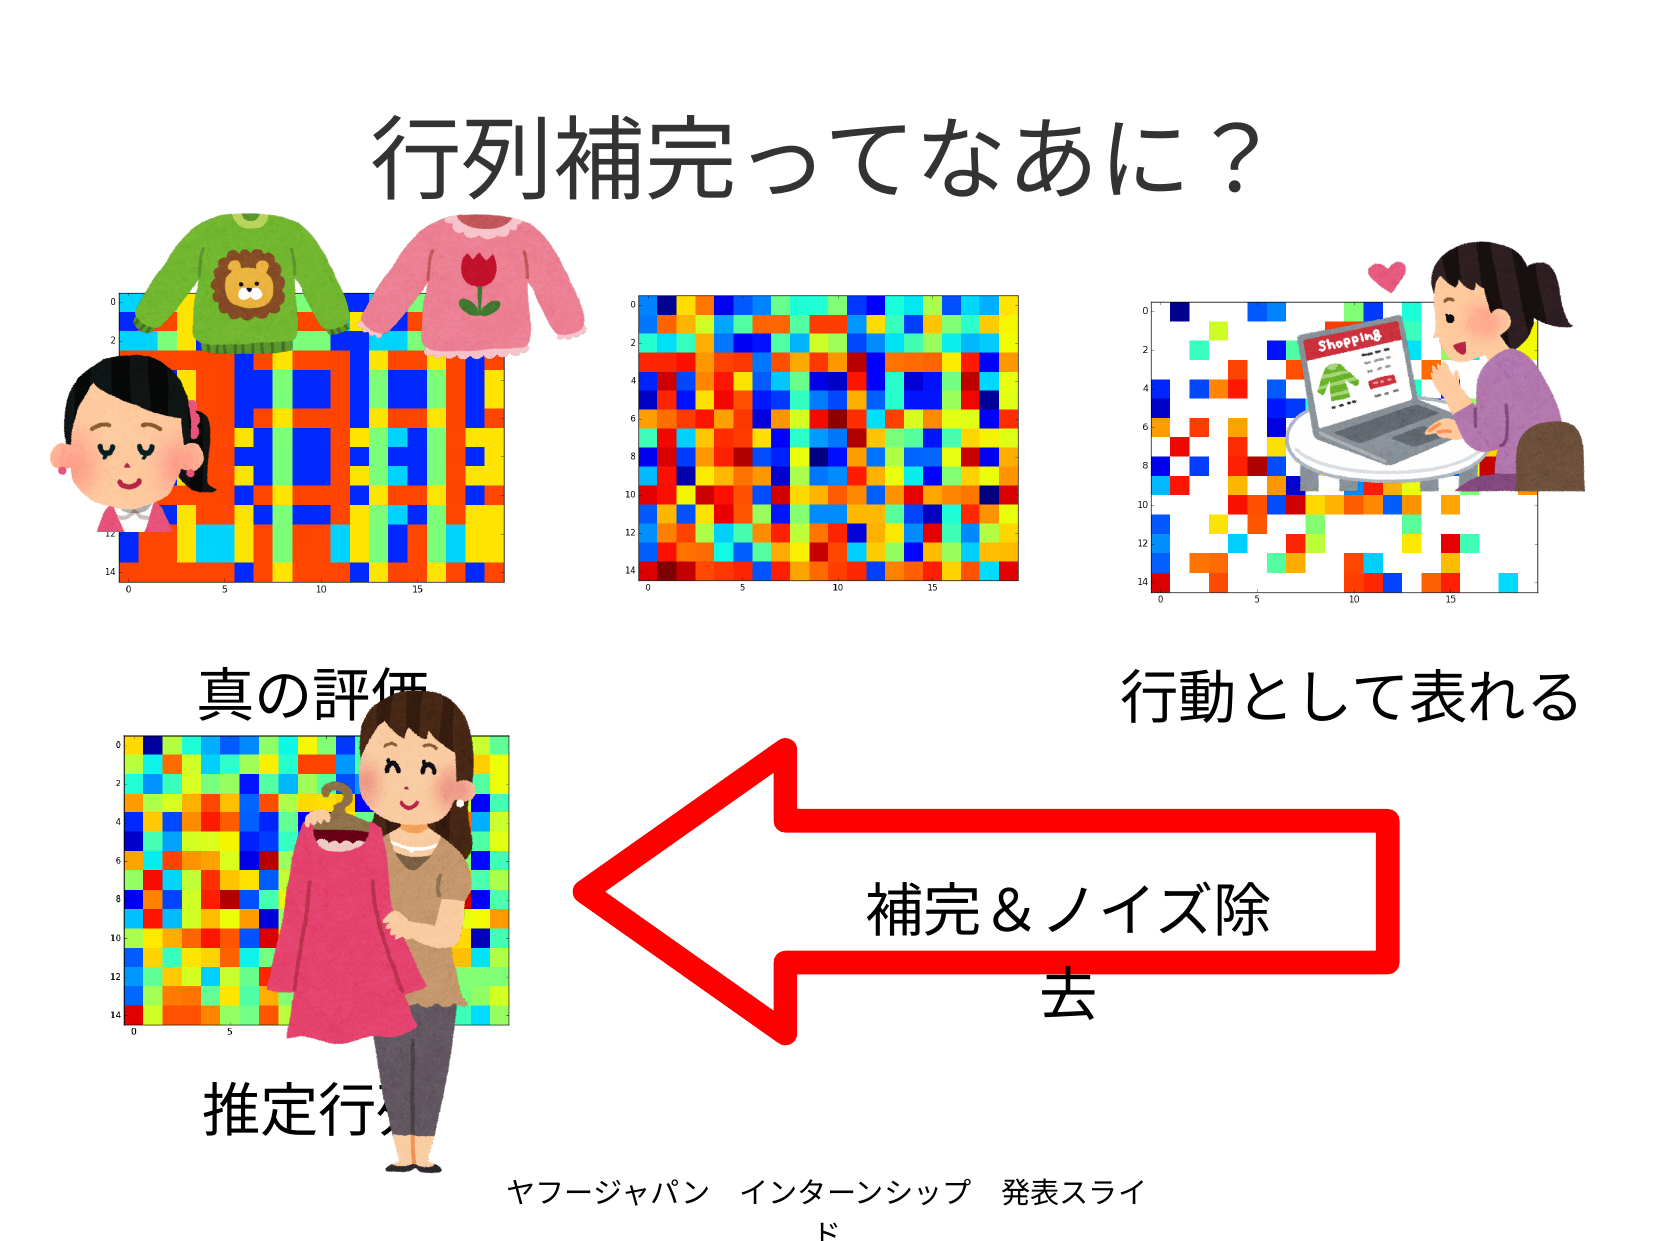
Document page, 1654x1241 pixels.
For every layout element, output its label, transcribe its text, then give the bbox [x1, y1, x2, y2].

picture [1126, 216, 1596, 609]
text_box 補完＆ノイズ除去 [820, 844, 1317, 942]
text_box 推定行列 [147, 1045, 242, 1143]
text_box 真の評価 [141, 629, 485, 726]
picture [42, 200, 589, 603]
picture [100, 684, 544, 1176]
title 行列補完ってなあに？ [82, 49, 1571, 257]
text_box 行動として表れる [1086, 631, 1619, 729]
picture [614, 286, 1028, 597]
